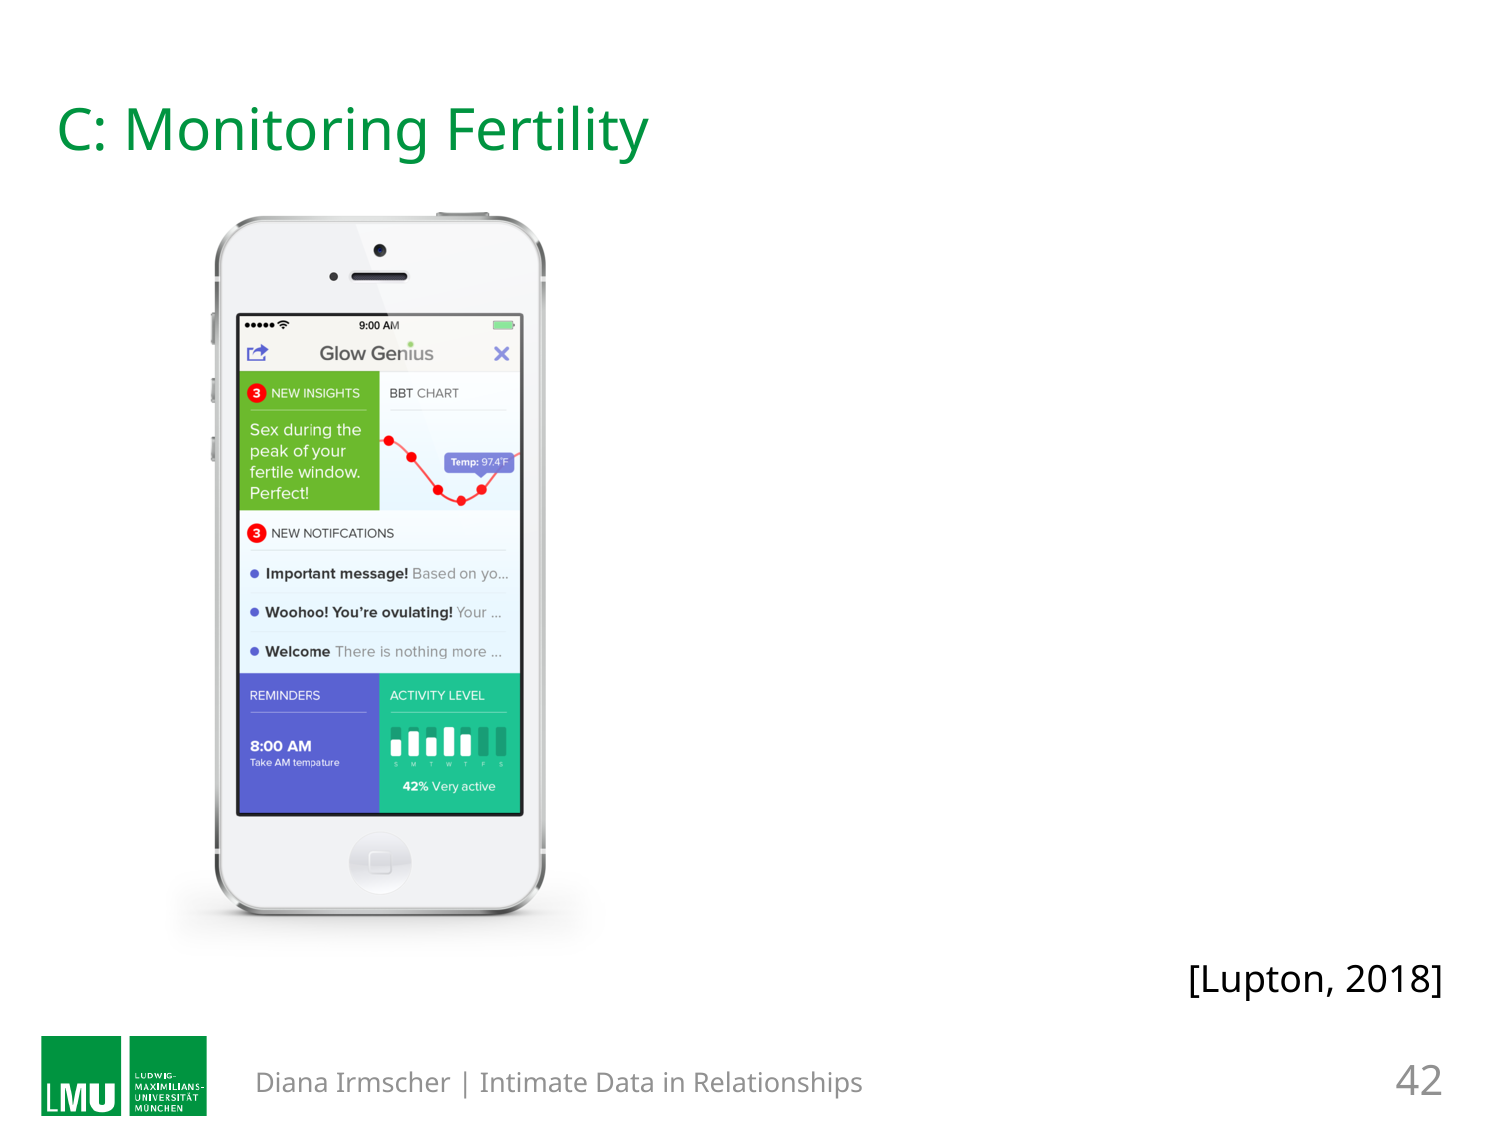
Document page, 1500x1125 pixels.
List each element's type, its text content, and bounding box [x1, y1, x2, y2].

list [Lupton, 2018] [41, 947, 1459, 1007]
slide_number <number> [1014, 1046, 1459, 1117]
footer Diana Irmscher | Intimate Data in Relationships [240, 1046, 963, 1117]
picture [165, 212, 606, 957]
title C: Monitoring Fertility [41, 37, 1459, 217]
list [744, 262, 1453, 1001]
